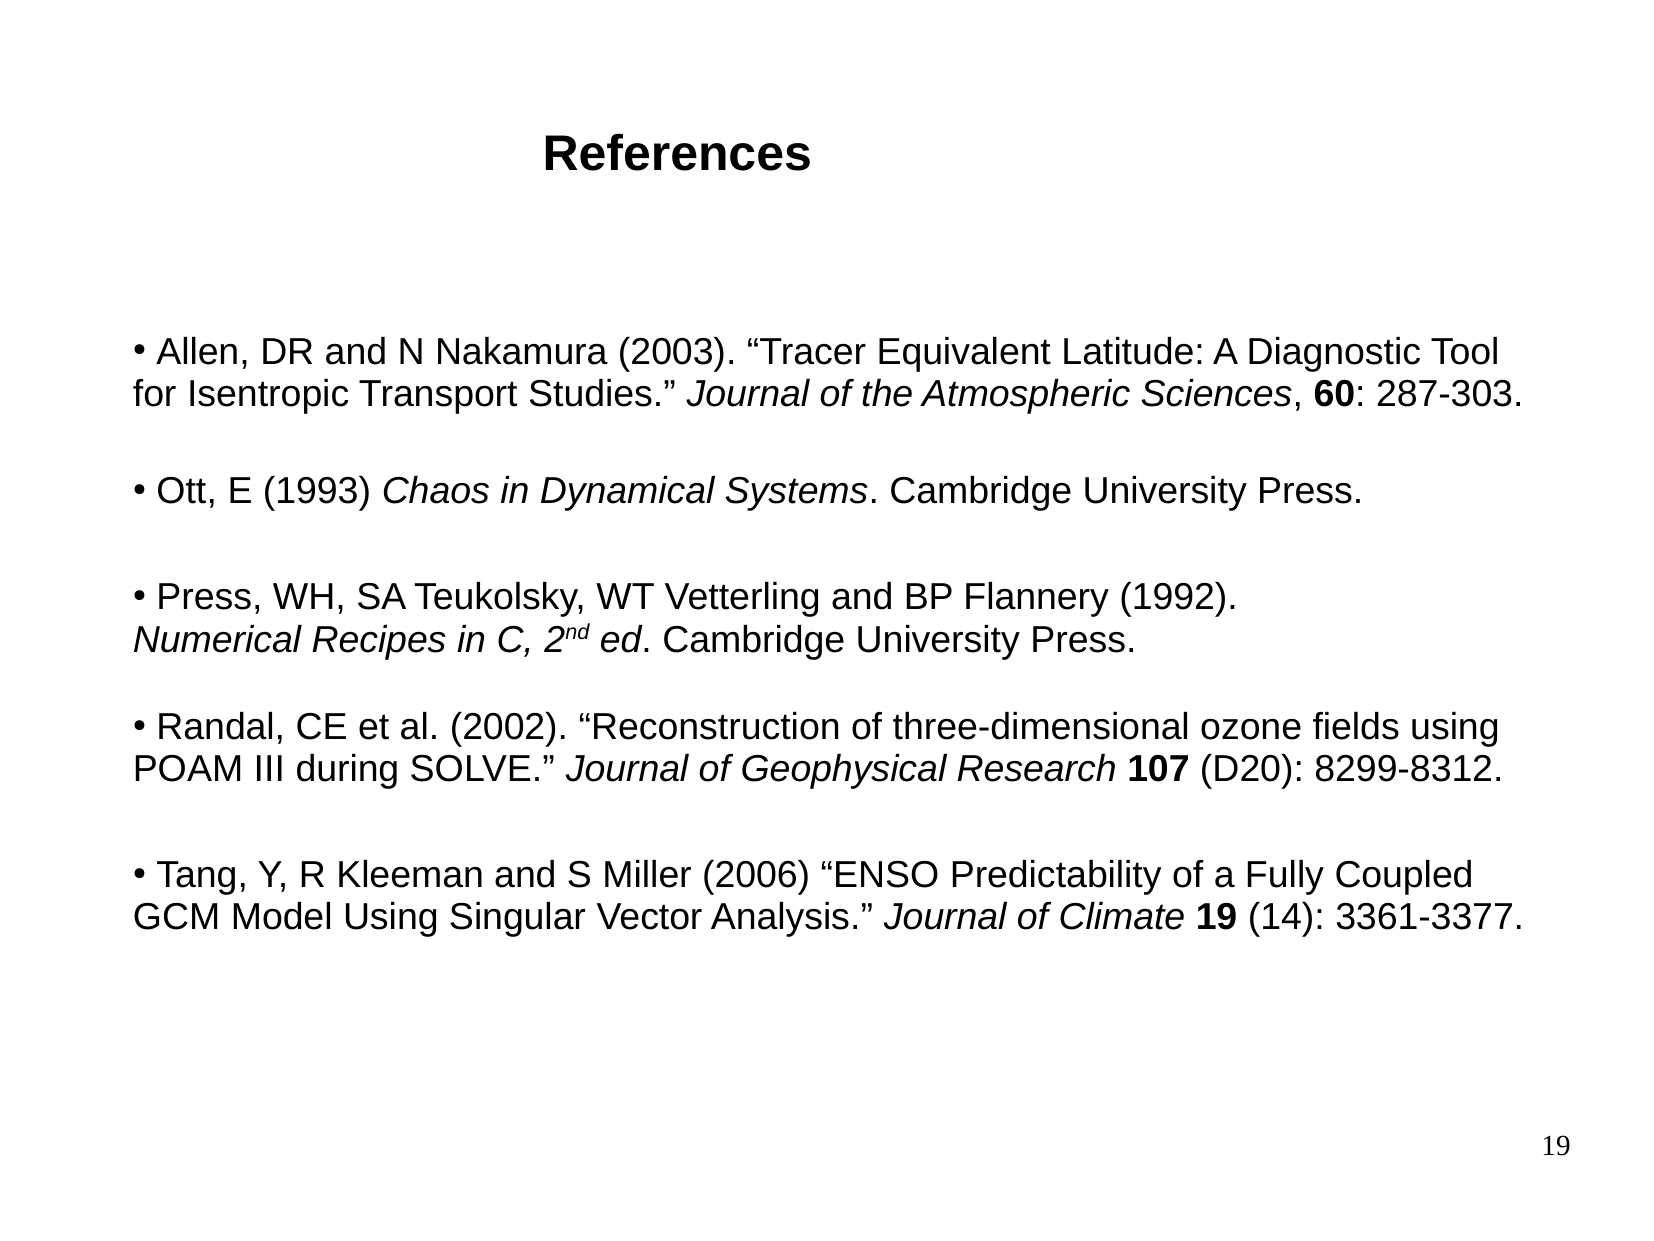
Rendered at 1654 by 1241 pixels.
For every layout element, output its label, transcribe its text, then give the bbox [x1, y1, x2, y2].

text_box Press, WH, SA Teukolsky, WT Vetterling and BP Flannery (1992). Numerical Recipes in C, 2nd ed. Cambridge University Press. [118, 568, 1418, 670]
text_box References [527, 118, 827, 190]
text_box Ott, E (1993) Chaos in Dynamical Systems. Cambridge University Press. [118, 462, 1378, 520]
text_box Randal, CE et al. (2002). “Reconstruction of three-dimensional ozone fields using POAM III during SOLVE.” Journal of Geophysical Research 107 (D20): 8299-8312. [118, 698, 1536, 799]
text_box Allen, DR and N Nakamura (2003). “Tracer Equivalent Latitude: A Diagnostic Tool for Isentropic Transport Studies.” Journal of the Atmospheric Sciences, 60: 287-303. [118, 322, 1565, 423]
text_box Tang, Y, R Kleeman and S Miller (2006) “ENSO Predictability of a Fully Coupled GCM Model Using Singular Vector Analysis.” Journal of Climate 19 (14): 3361-3377. [118, 846, 1565, 947]
